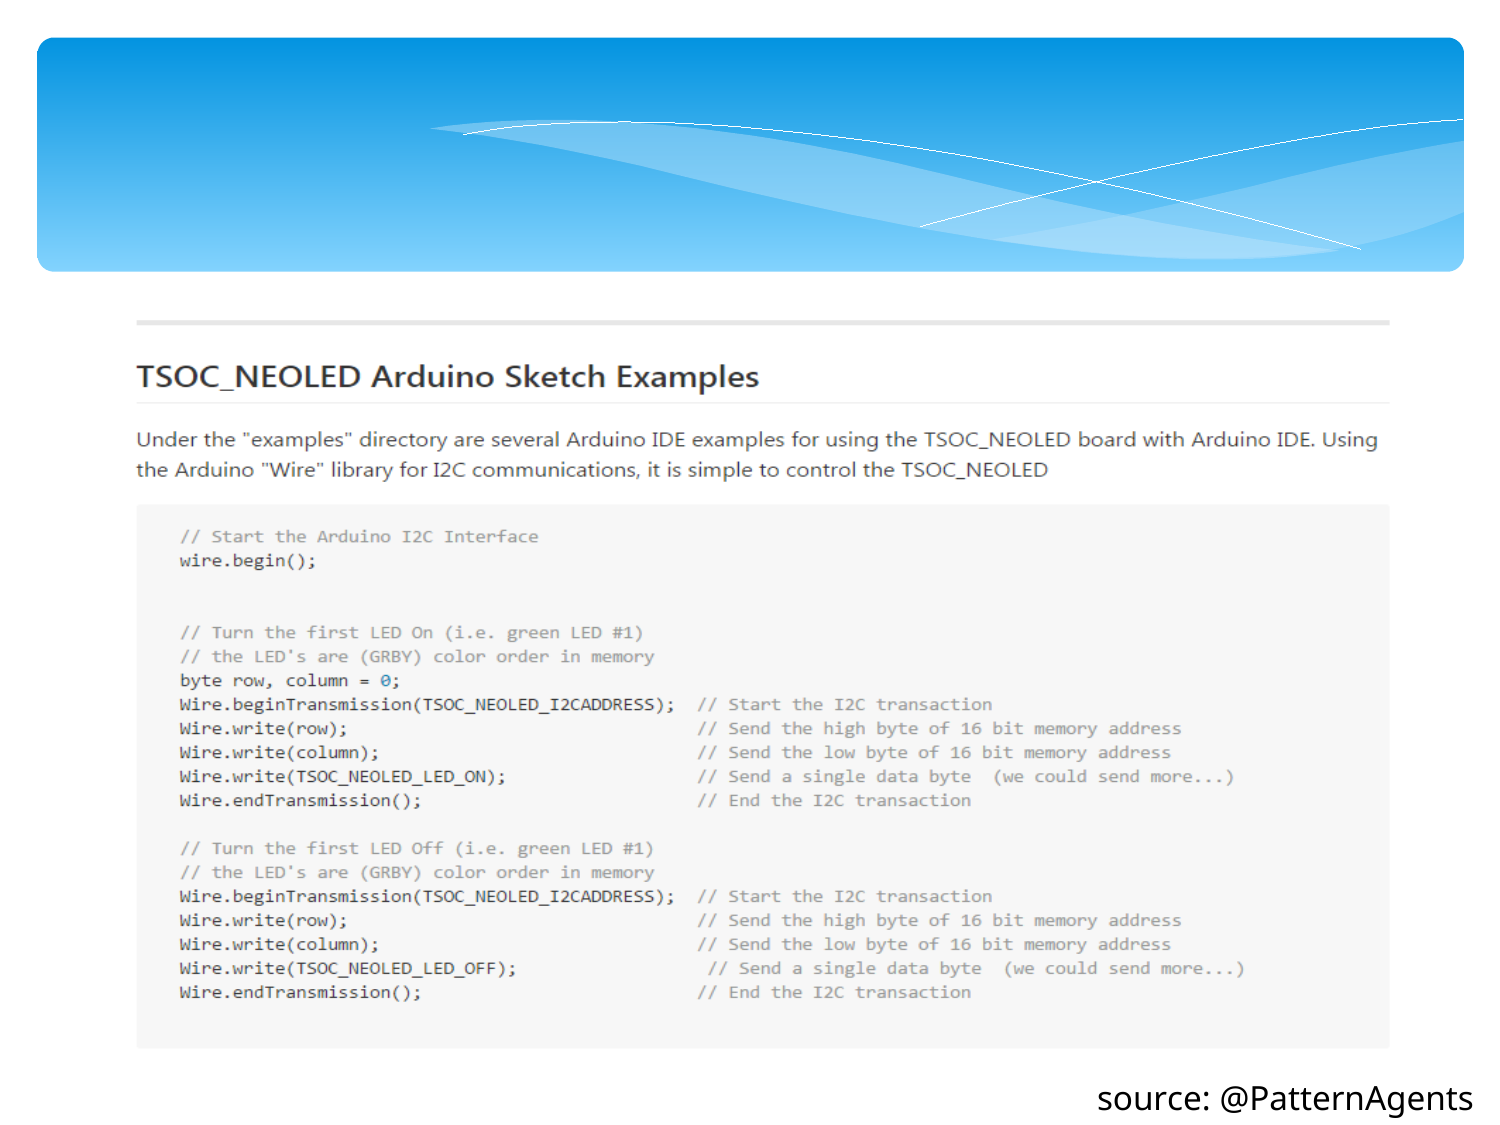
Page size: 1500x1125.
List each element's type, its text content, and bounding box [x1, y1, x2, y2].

text_box source: @PatternAgents [1066, 1069, 1500, 1125]
picture [120, 314, 1411, 1066]
